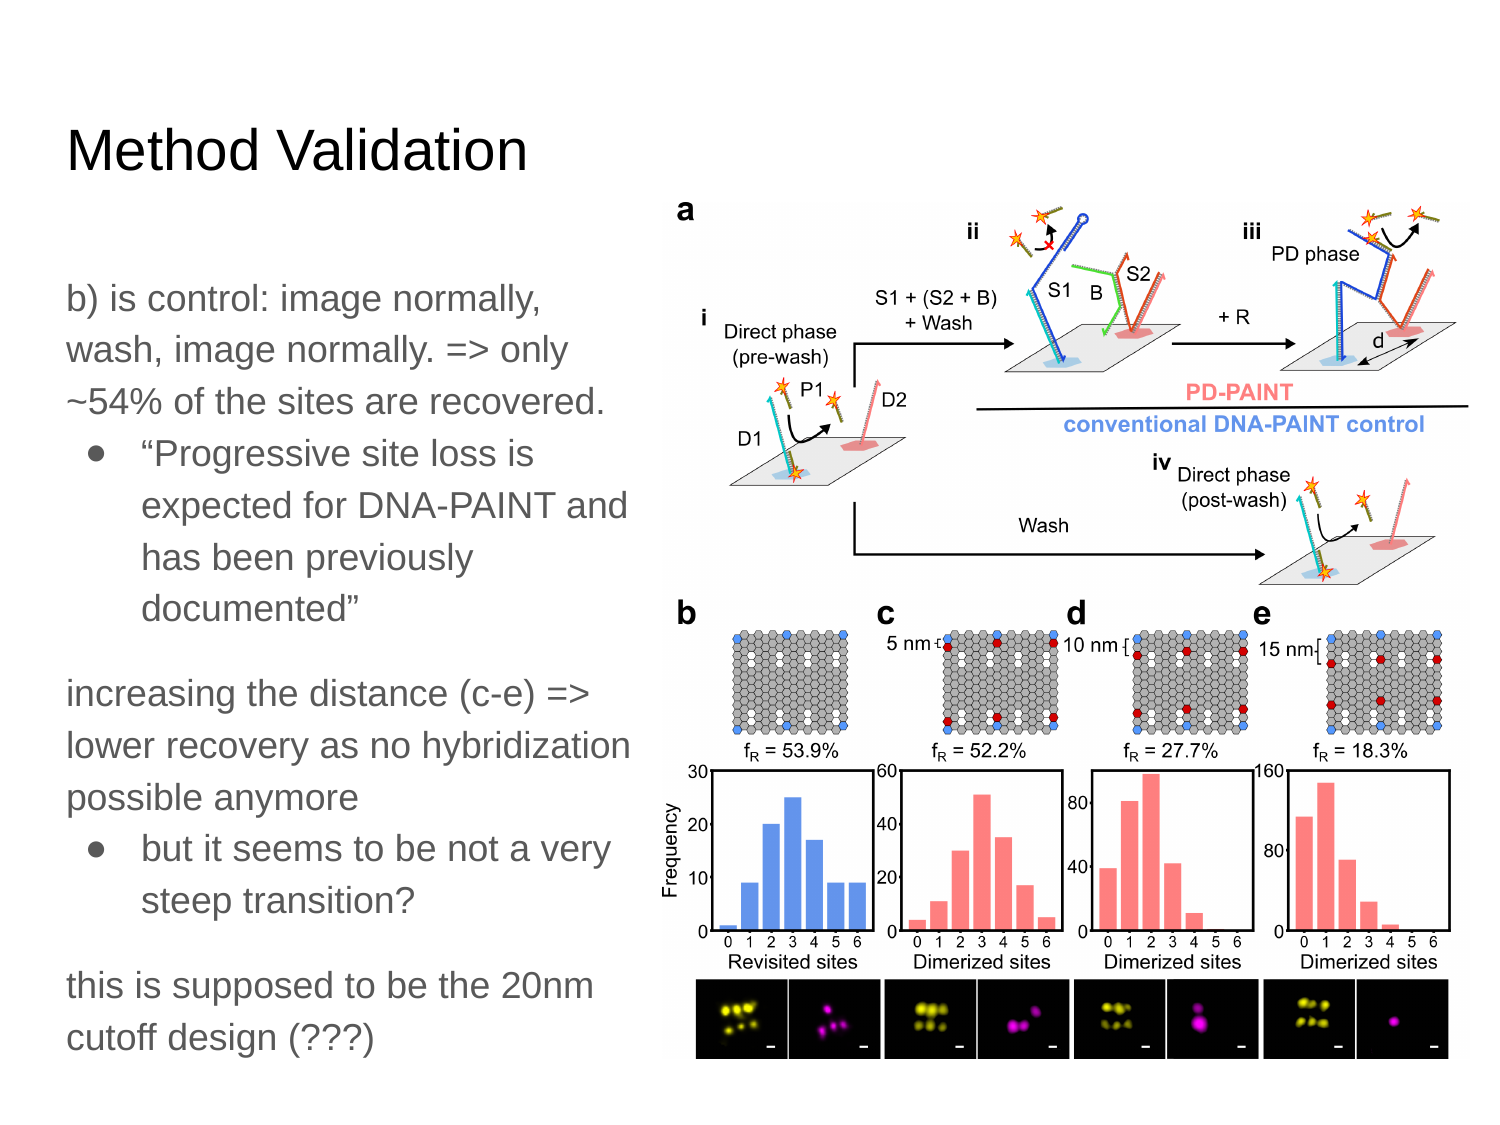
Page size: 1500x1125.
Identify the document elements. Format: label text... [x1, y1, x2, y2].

picture [662, 202, 1470, 1059]
title Method Validation [51, 97, 1449, 223]
list b) is control: image normally, wash, image normally. => only ~54% of the sites are recovered. “Progressive site loss is expected for DNA-PAINT and has been previously documented” increasing the distance (c-e) => lower recovery as no hybridization possible anymore but it seems to be not a very steep transition? this is supposed to be the 20nm cutoff design (???) [51, 252, 662, 1000]
